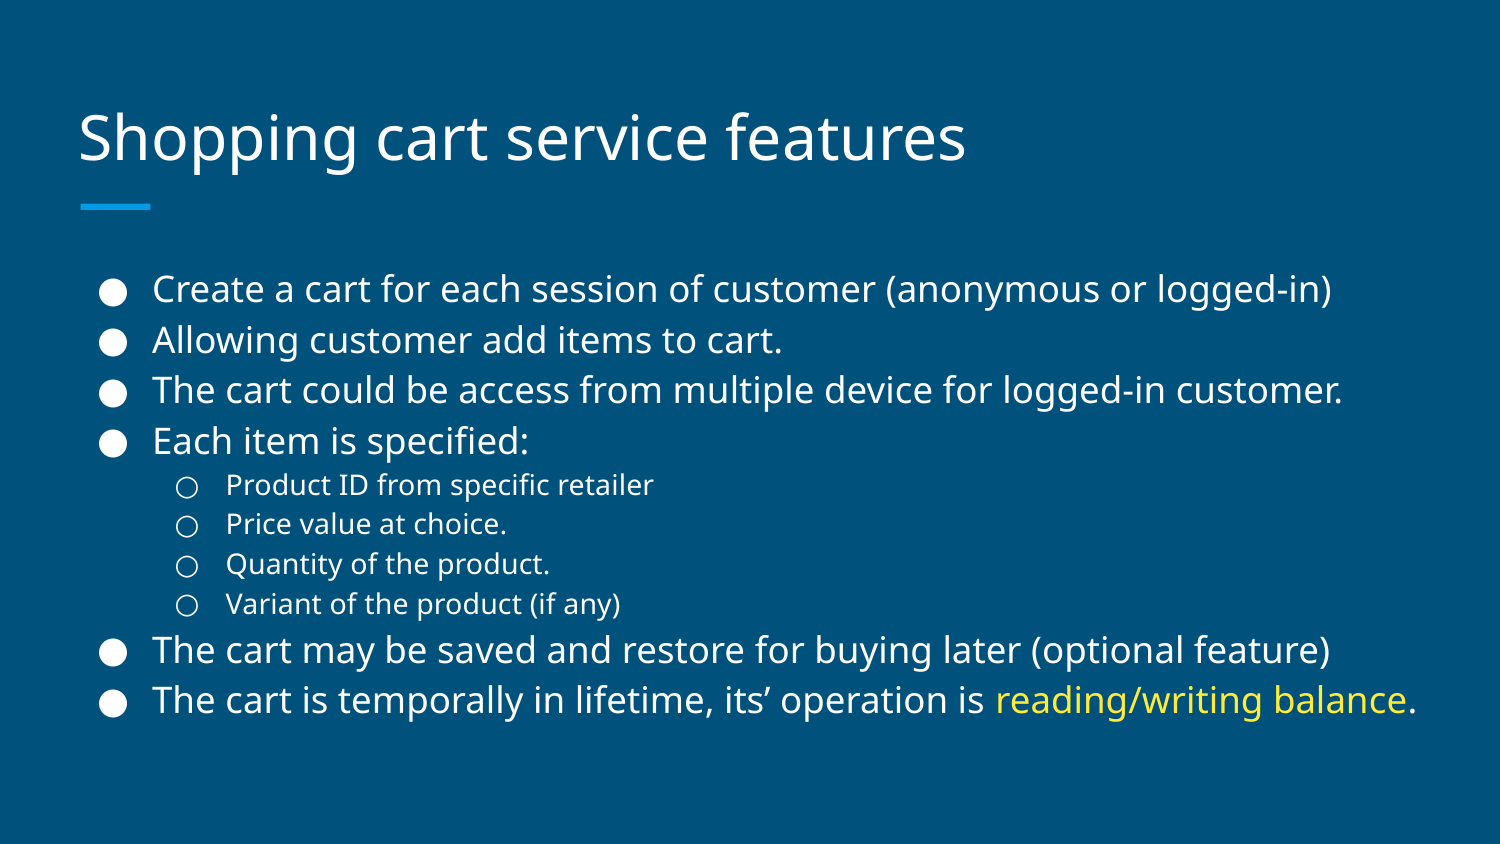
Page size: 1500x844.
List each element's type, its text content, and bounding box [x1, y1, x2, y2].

title Shopping cart service features [63, 75, 1437, 188]
list Create a cart for each session of customer (anonymous or logged-in) Allowing customer add items to cart. The cart could be access from multiple device for logged-in customer. Each item is specified: Product ID from specific retailer Price value at choice. Quantity of the product. Variant of the product (if any) The cart may be saved and restore for buying later (optional feature) The cart is temporally in lifetime, its’ operation is reading/writing balance. [63, 244, 1437, 750]
